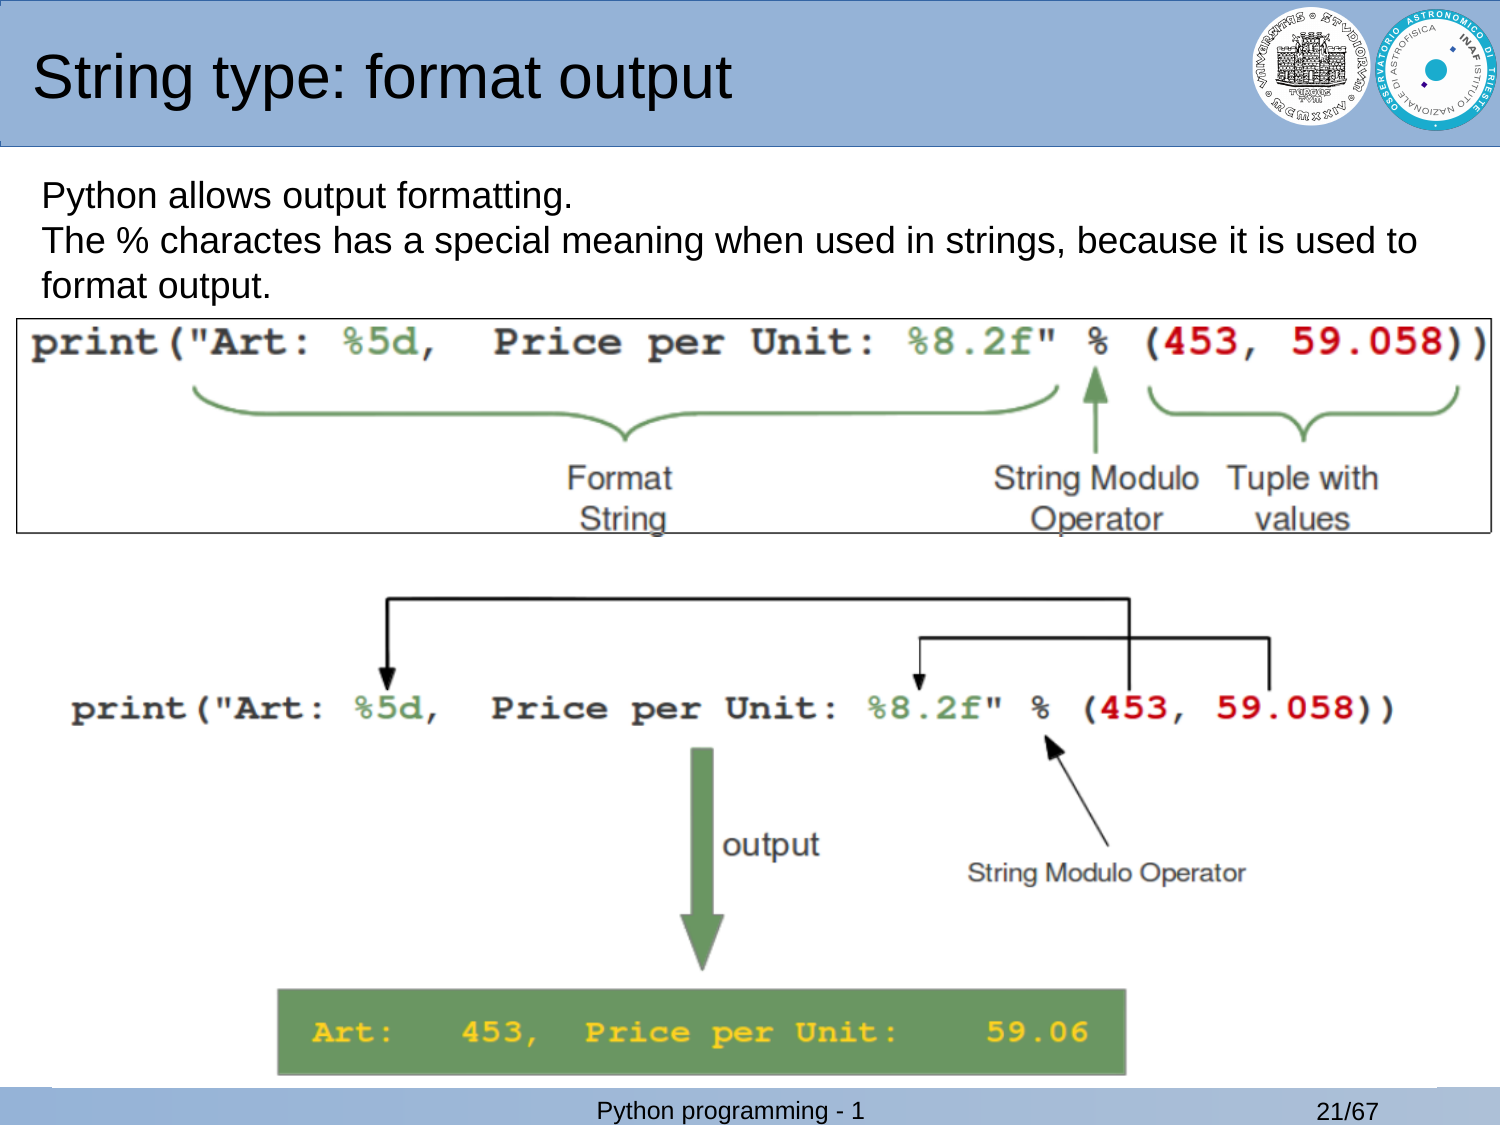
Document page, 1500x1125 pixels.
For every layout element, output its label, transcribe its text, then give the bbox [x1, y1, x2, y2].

picture [16, 318, 1498, 537]
picture [1253, 0, 1500, 156]
list Python allows output formatting. The % charactes has a special meaning when used in strings, because it is used to format output. [26, 163, 1500, 1076]
picture [52, 577, 1437, 1088]
text_box String type: format output [0, 5, 1253, 141]
